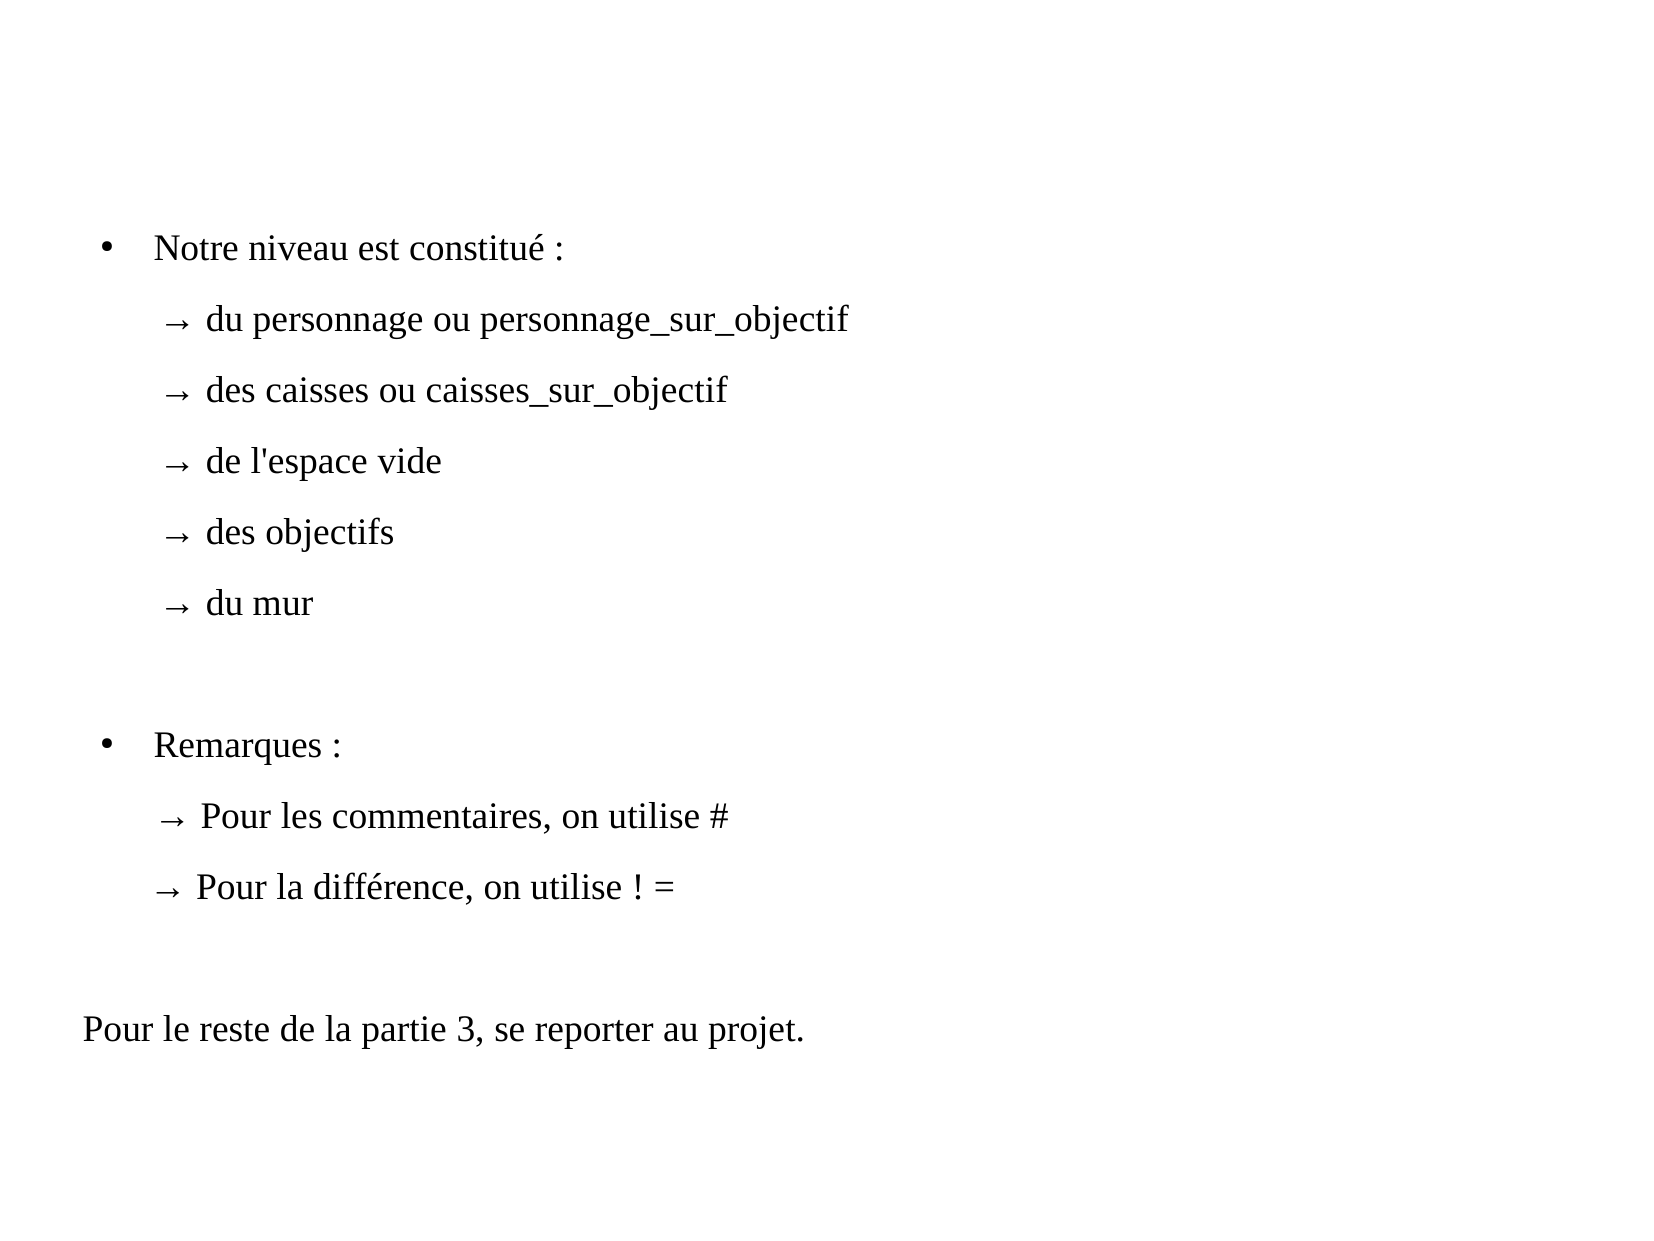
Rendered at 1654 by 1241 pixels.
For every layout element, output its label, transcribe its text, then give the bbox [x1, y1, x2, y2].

list Notre niveau est constitué : → du personnage ou personnage_sur_objectif → des caisses ou caisses_sur_objectif → de l'espace vide → des objectifs → du mur Remarques : → Pour les commentaires, on utilise # → Pour la différence, on utilise ! = Pour le reste de la partie 3, se reporter au projet. [82, 226, 1571, 1134]
